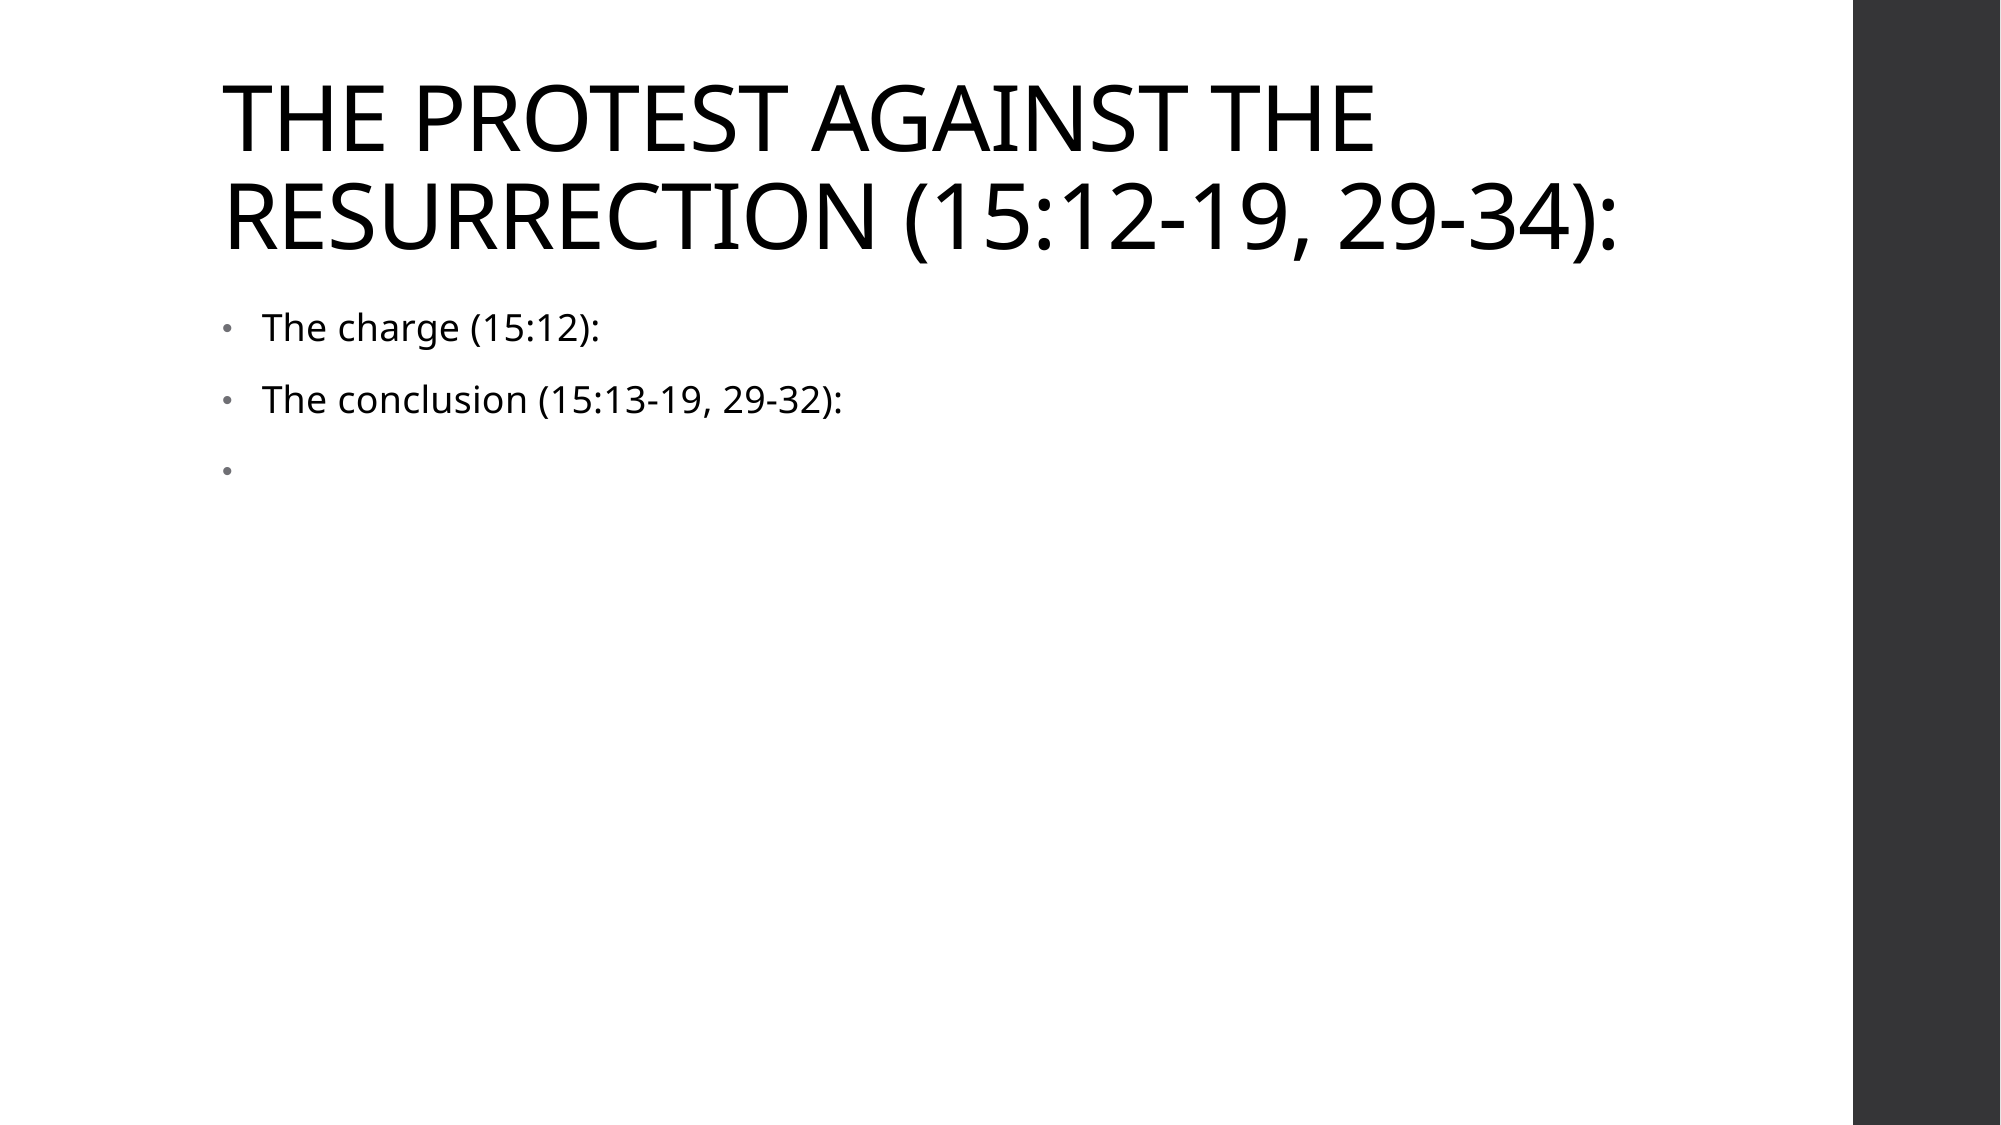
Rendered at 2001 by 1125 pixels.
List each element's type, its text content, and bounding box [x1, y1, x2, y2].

list The charge (15:12): The conclusion (15:13-19, 29-32): [206, 299, 1617, 1014]
title THE PROTEST AGAINST THE RESURRECTION (15:12-19, 29-34): [206, 60, 1797, 278]
